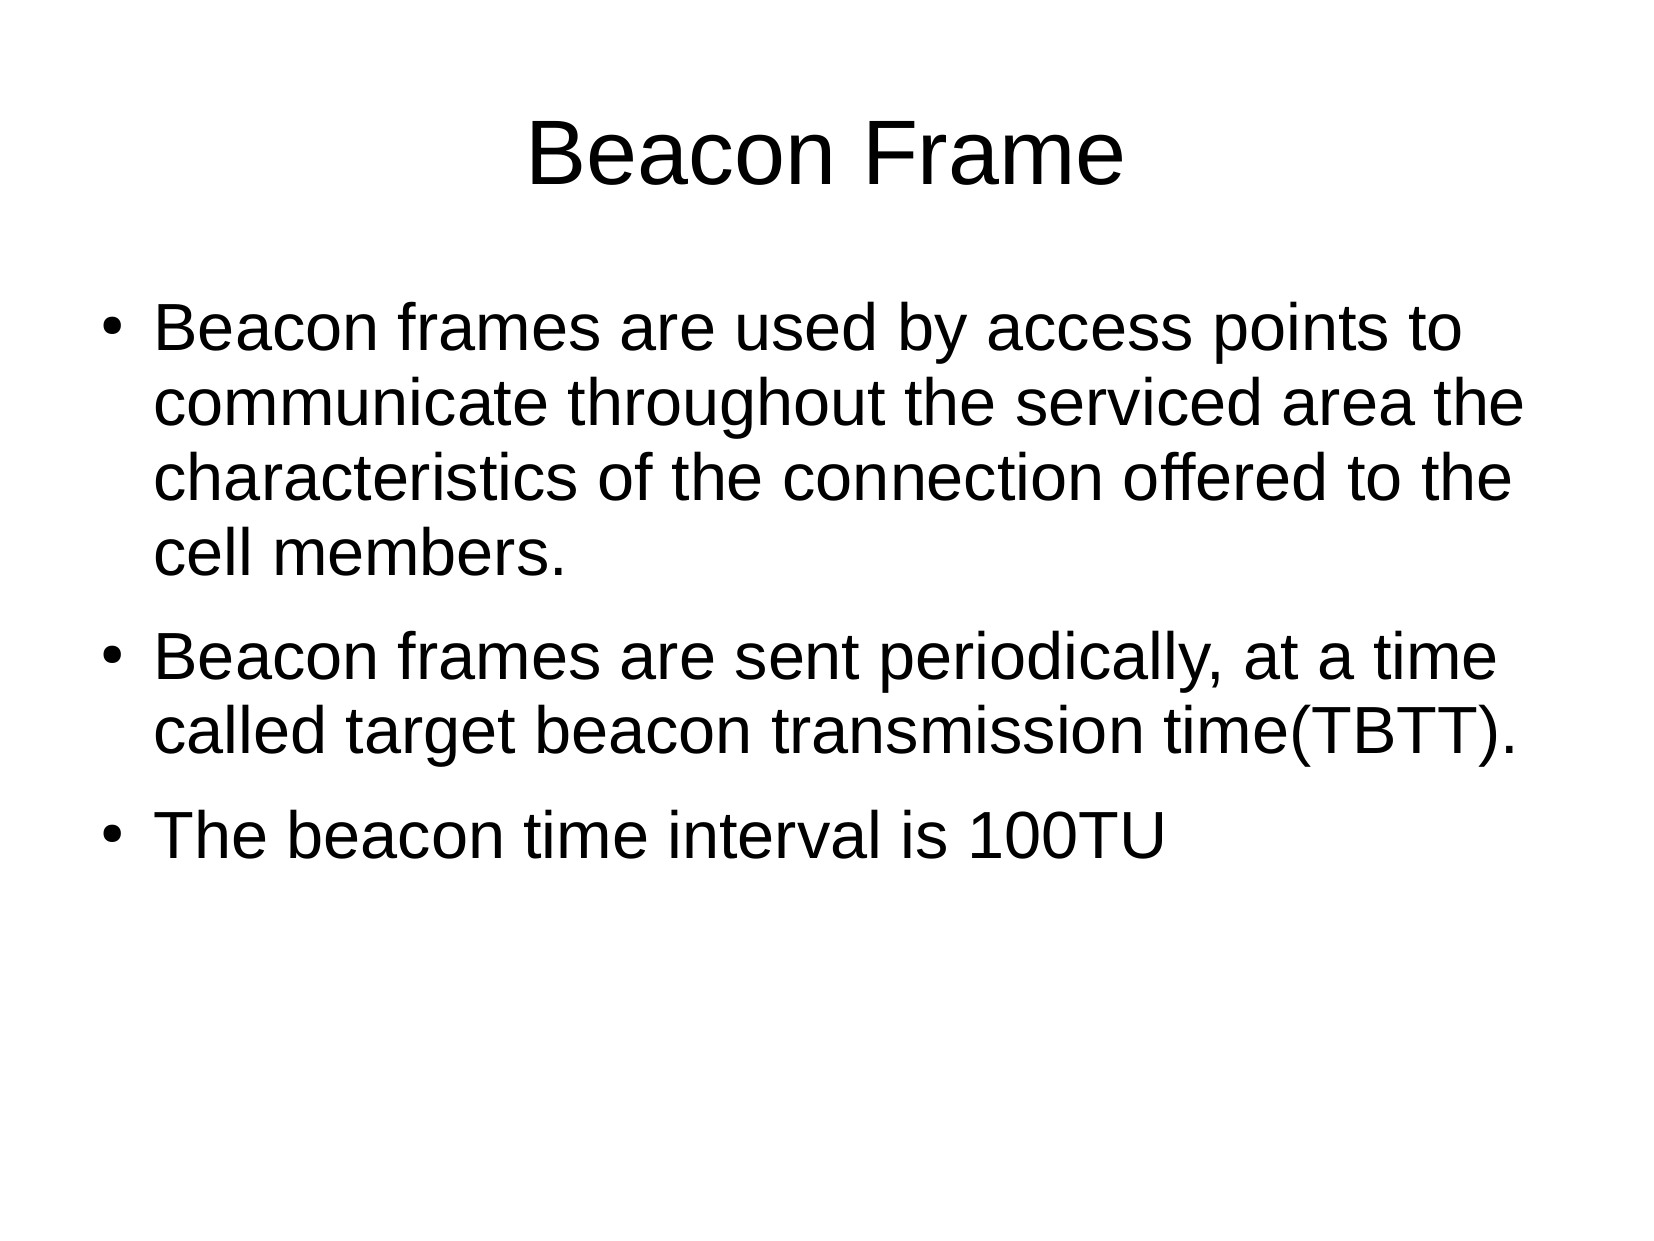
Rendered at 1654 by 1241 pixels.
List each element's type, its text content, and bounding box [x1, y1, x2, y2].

title Beacon Frame [82, 49, 1571, 257]
list Beacon frames are used by access points to communicate throughout the serviced area the characteristics of the connection offered to the cell members. Beacon frames are sent periodically, at a time called target beacon transmission time(TBTT). The beacon time interval is 100TU [82, 290, 1571, 1010]
